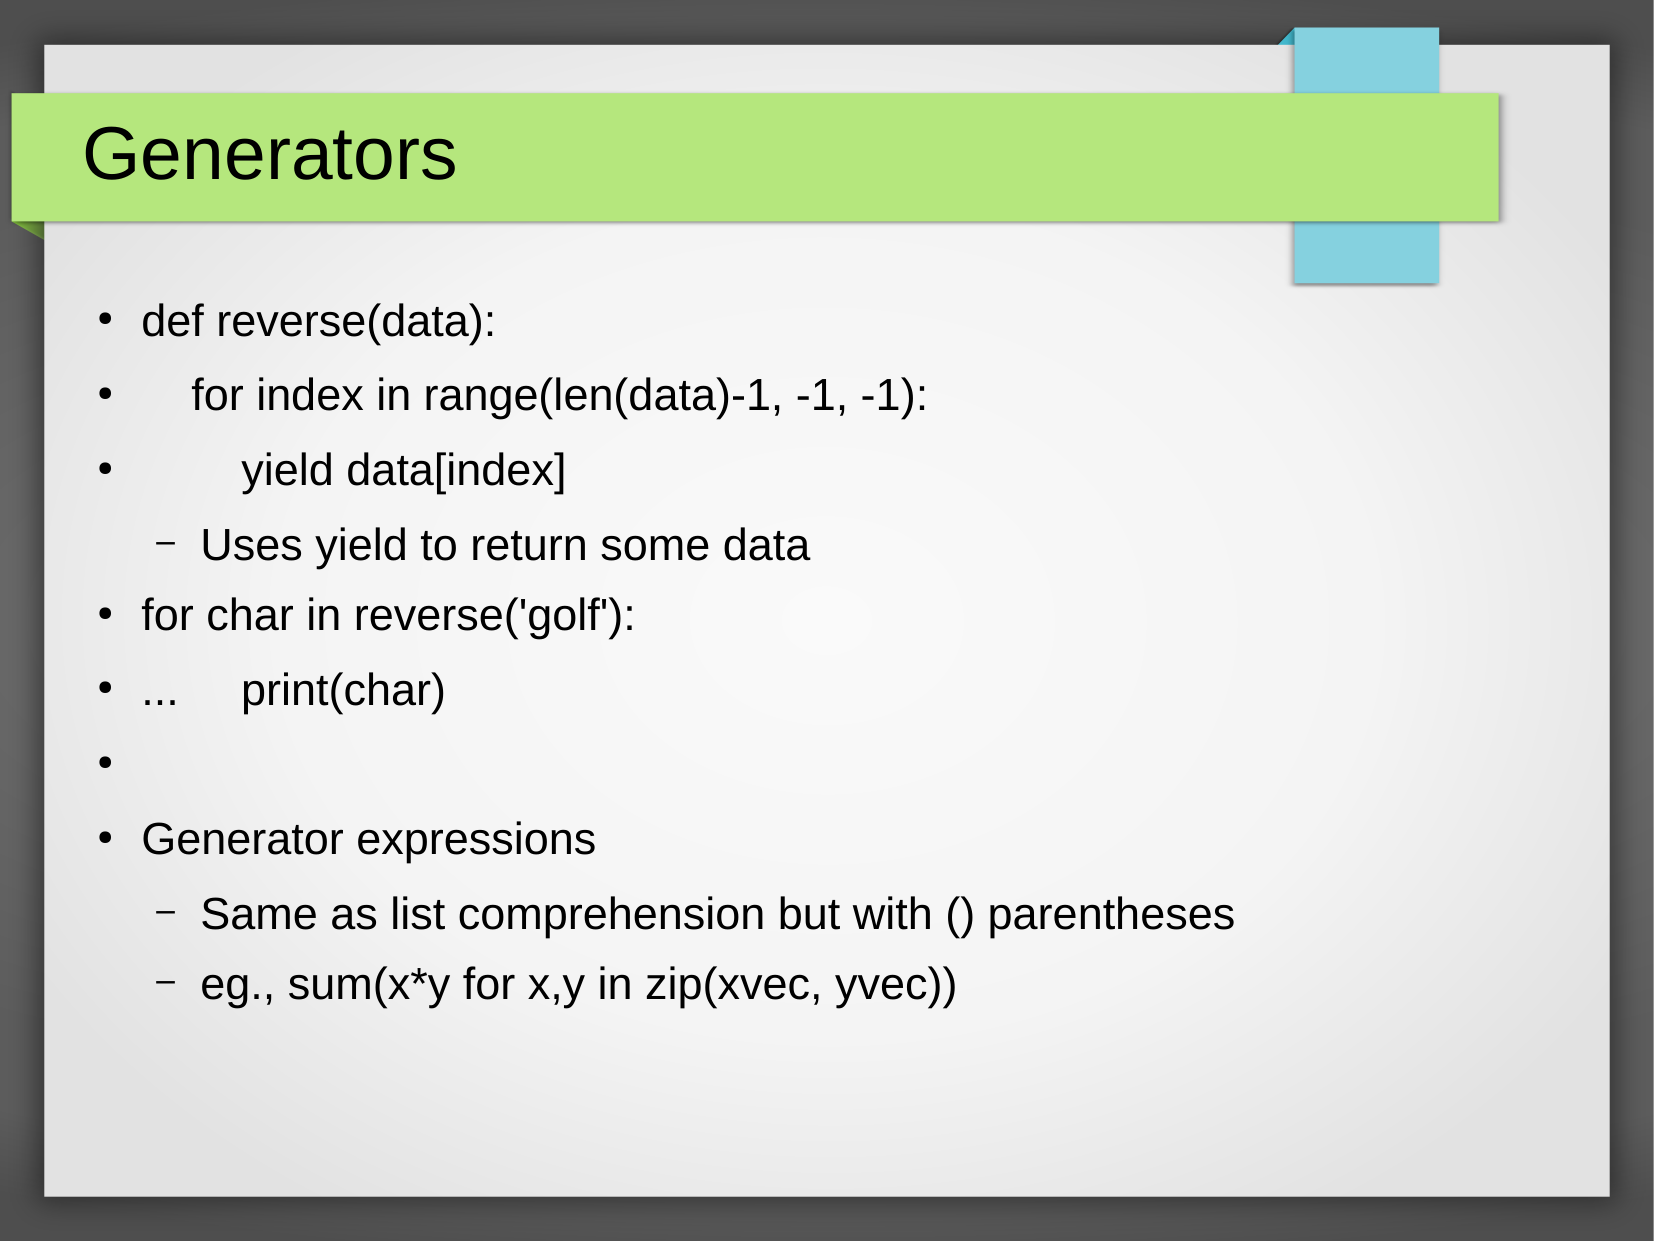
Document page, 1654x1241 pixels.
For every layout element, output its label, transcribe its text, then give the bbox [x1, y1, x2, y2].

title Generators [82, 94, 1264, 213]
picture [0, 0, 1654, 1241]
list def reverse(data): for index in range(len(data)-1, -1, -1): yield data[index] Uses yield to return some data for char in reverse('golf'): ... print(char) Generator expressions Same as list comprehension but with () parentheses eg., sum(x*y for x,y in zip(xvec, yvec)) [82, 295, 1571, 1015]
